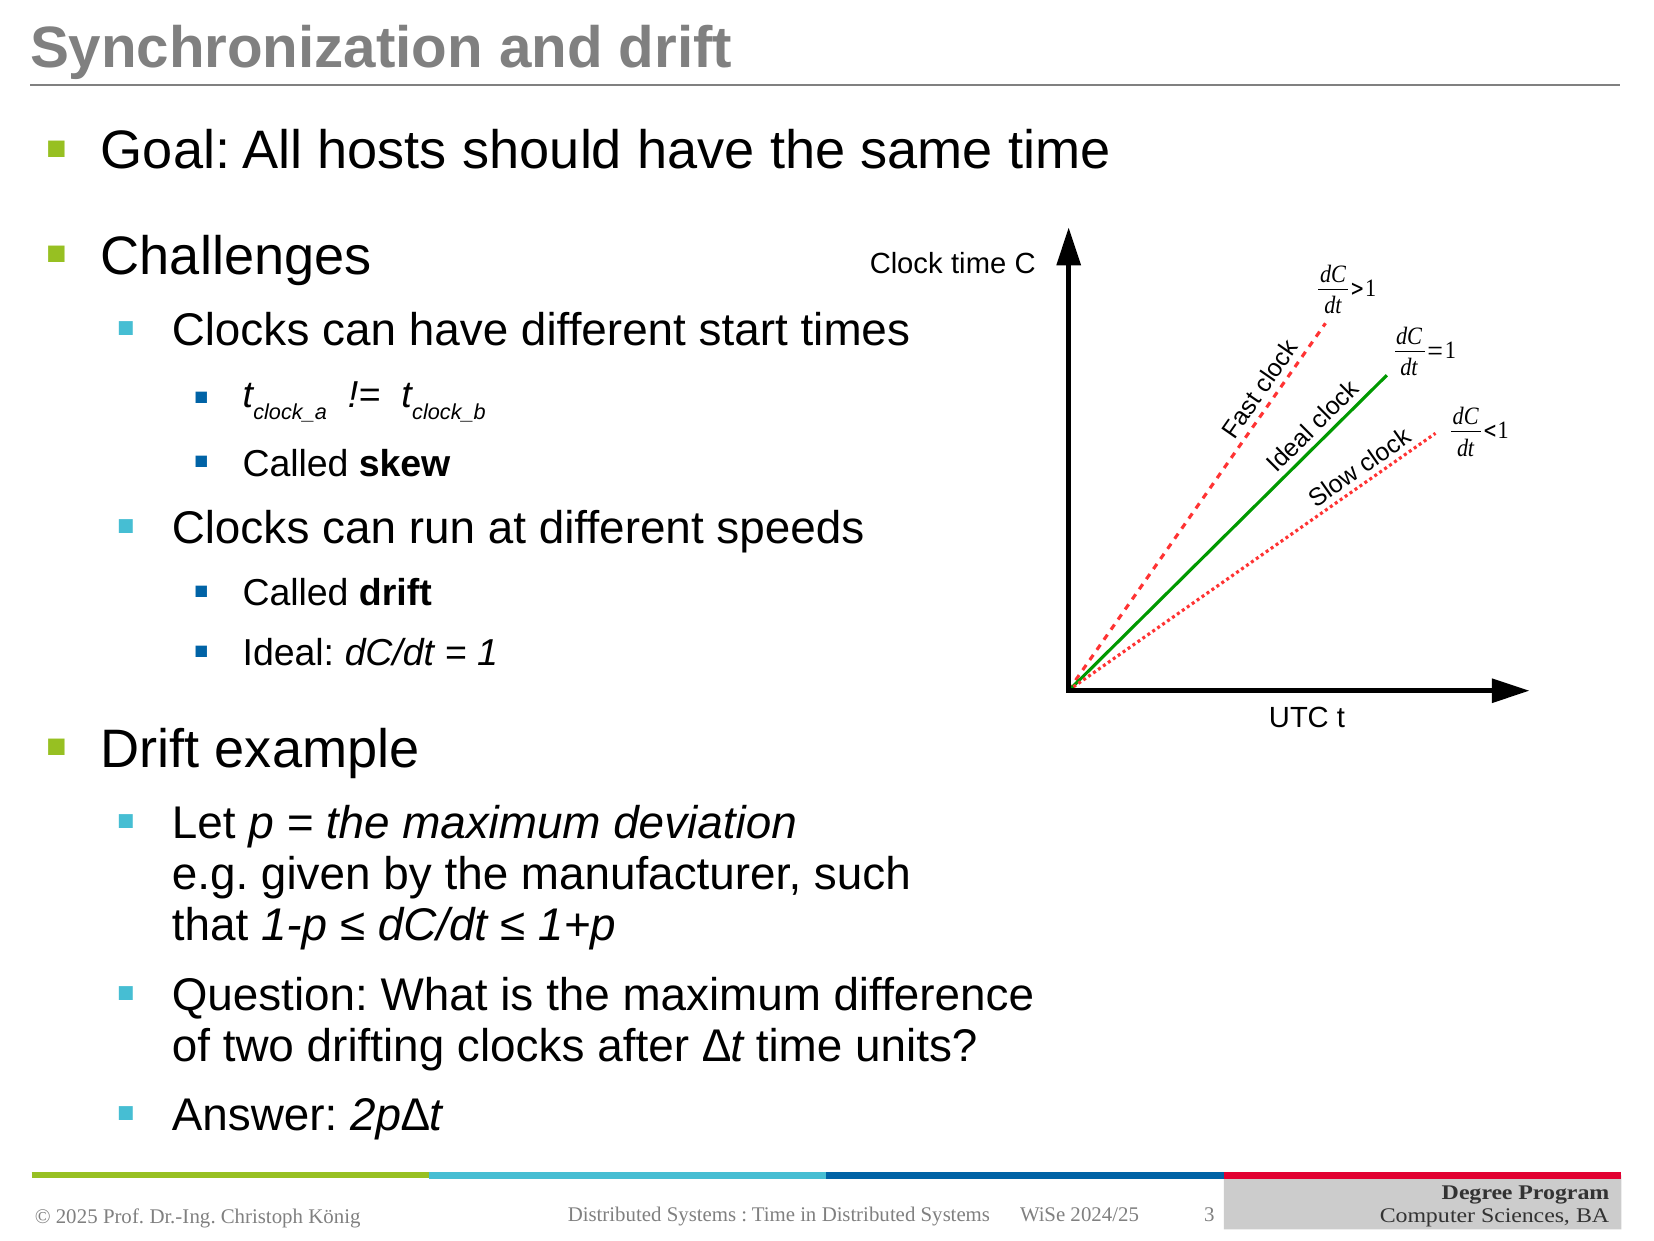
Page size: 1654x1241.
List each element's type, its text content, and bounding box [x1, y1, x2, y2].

list Goal: All hosts should have the same time Challenges Clocks can have different start times tclock_a != tclock_b Called skew Clocks can run at different speeds Called drift Ideal: dC/dt = 1 Drift example Let p = the maximum deviation e.g. given by the manufacturer, such that 1-p ≤ dC/dt ≤ 1+p Question: What is the maximum difference of two drifting clocks after ∆t time units? Answer: 2p∆t [30, 120, 1621, 1171]
text_box Ideal clock [1244, 358, 1380, 494]
chart [1308, 259, 1386, 319]
text_box Fast clock [1201, 318, 1318, 460]
chart [1384, 321, 1466, 382]
text_box Slow clock [1286, 407, 1433, 528]
text_box Clock time C [855, 240, 1066, 288]
title Synchronization and drift [30, 14, 1621, 81]
text_box UTC t [1254, 693, 1396, 742]
chart [1440, 402, 1519, 462]
